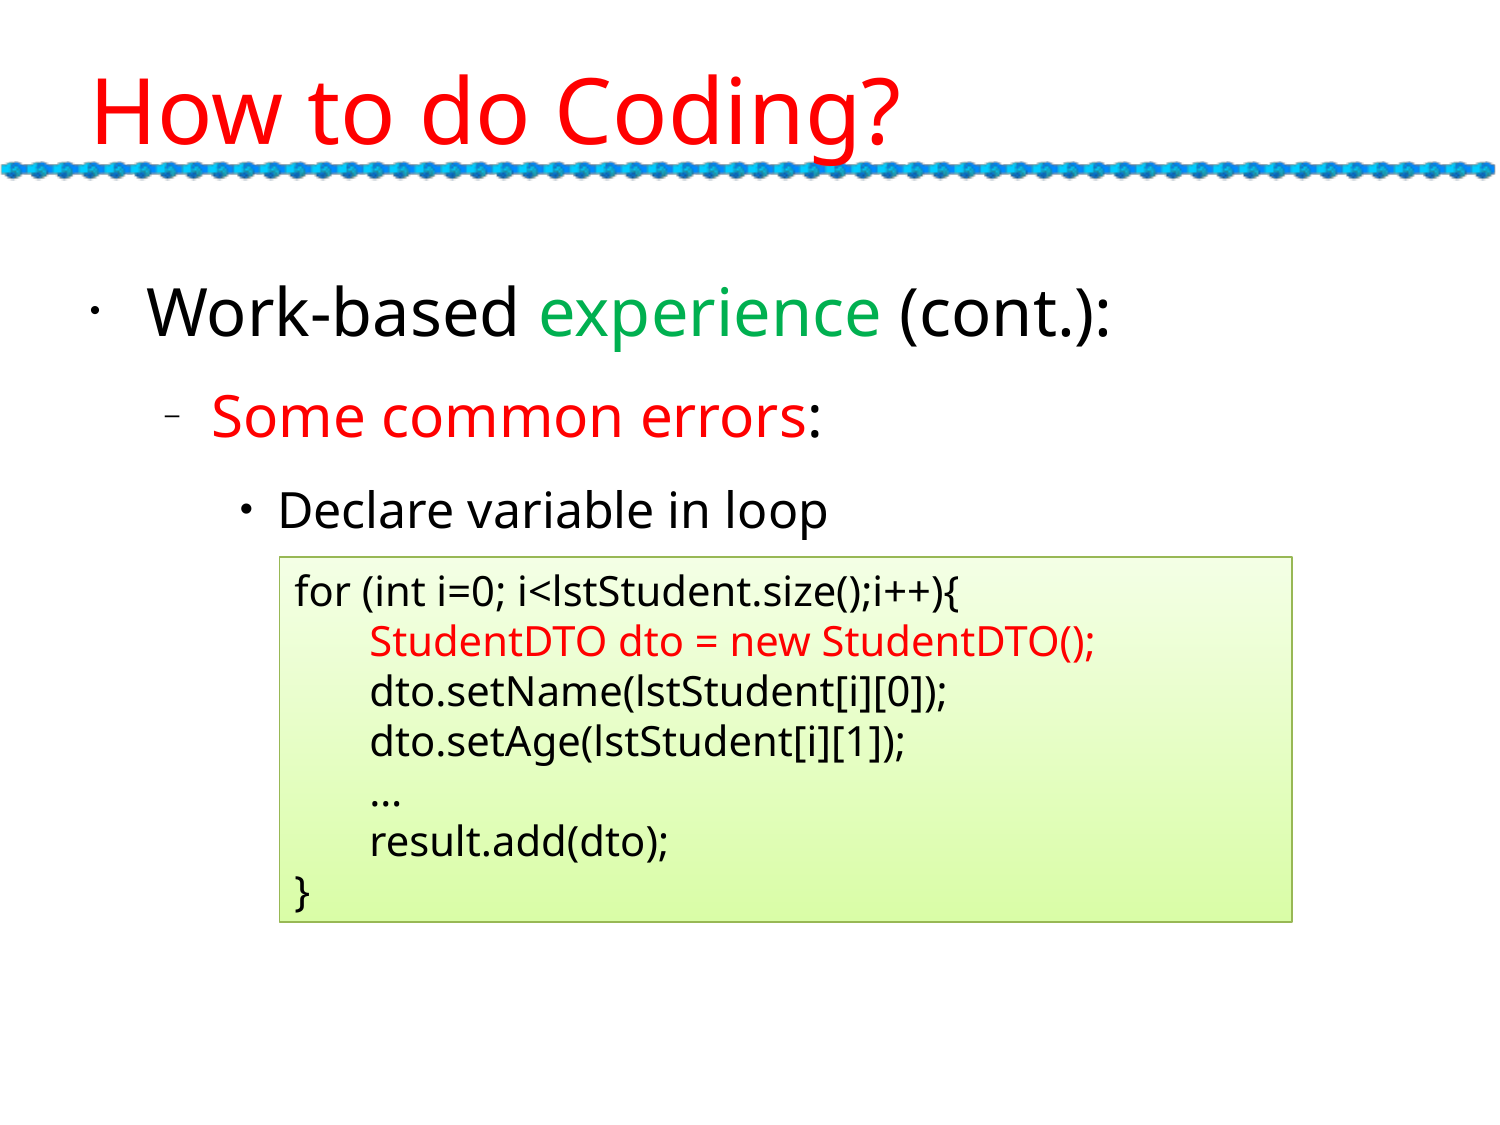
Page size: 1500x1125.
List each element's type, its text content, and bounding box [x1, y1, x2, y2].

picture [0, 161, 75, 181]
title How to do Coding? [75, 45, 1425, 233]
picture [1425, 161, 1499, 181]
text_box for (int i=0; i<lstStudent.size();i++){ StudentDTO dto = new StudentDTO(); dto.setName(lstStudent[i][0]); dto.setAge(lstStudent[i][1]); … result.add(dto); } [279, 557, 1293, 922]
list Work-based experience (cont.): Some common errors: Declare variable in loop [75, 262, 1425, 1005]
